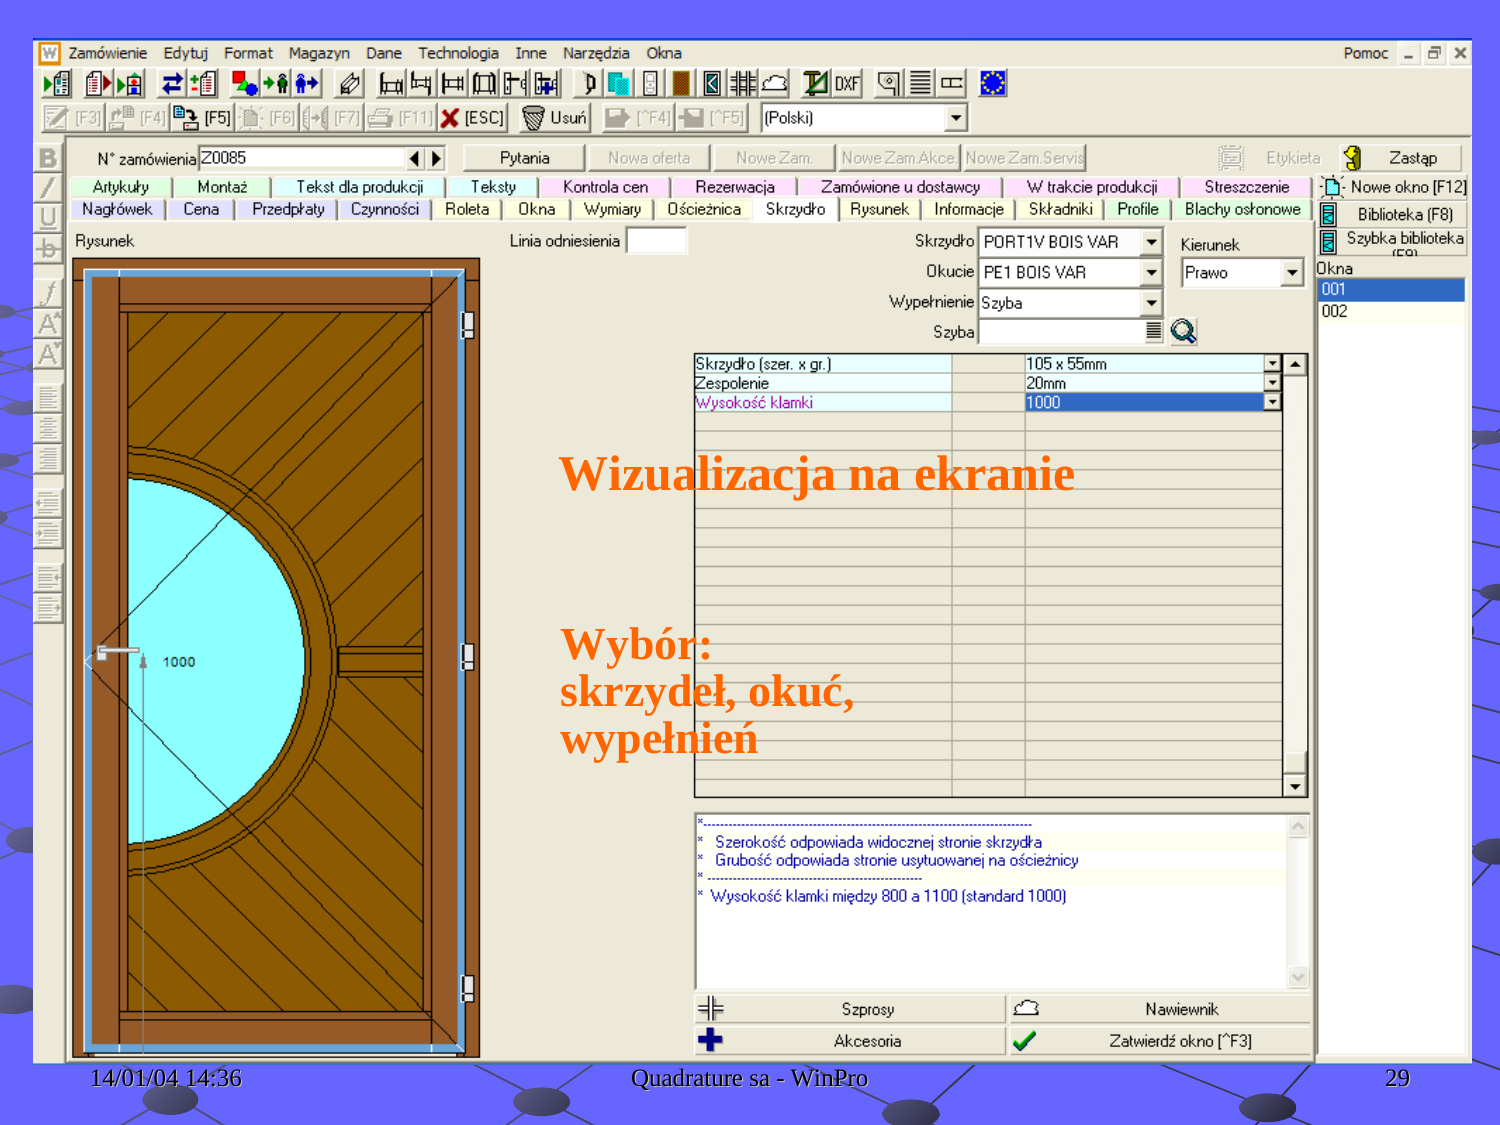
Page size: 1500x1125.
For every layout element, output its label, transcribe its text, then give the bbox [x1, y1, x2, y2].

picture [33, 38, 1472, 1065]
text_box Wizualizacja na ekranie [558, 449, 1128, 501]
text_box Wybór: skrzydeł, okuć, wypełnień [560, 621, 884, 764]
